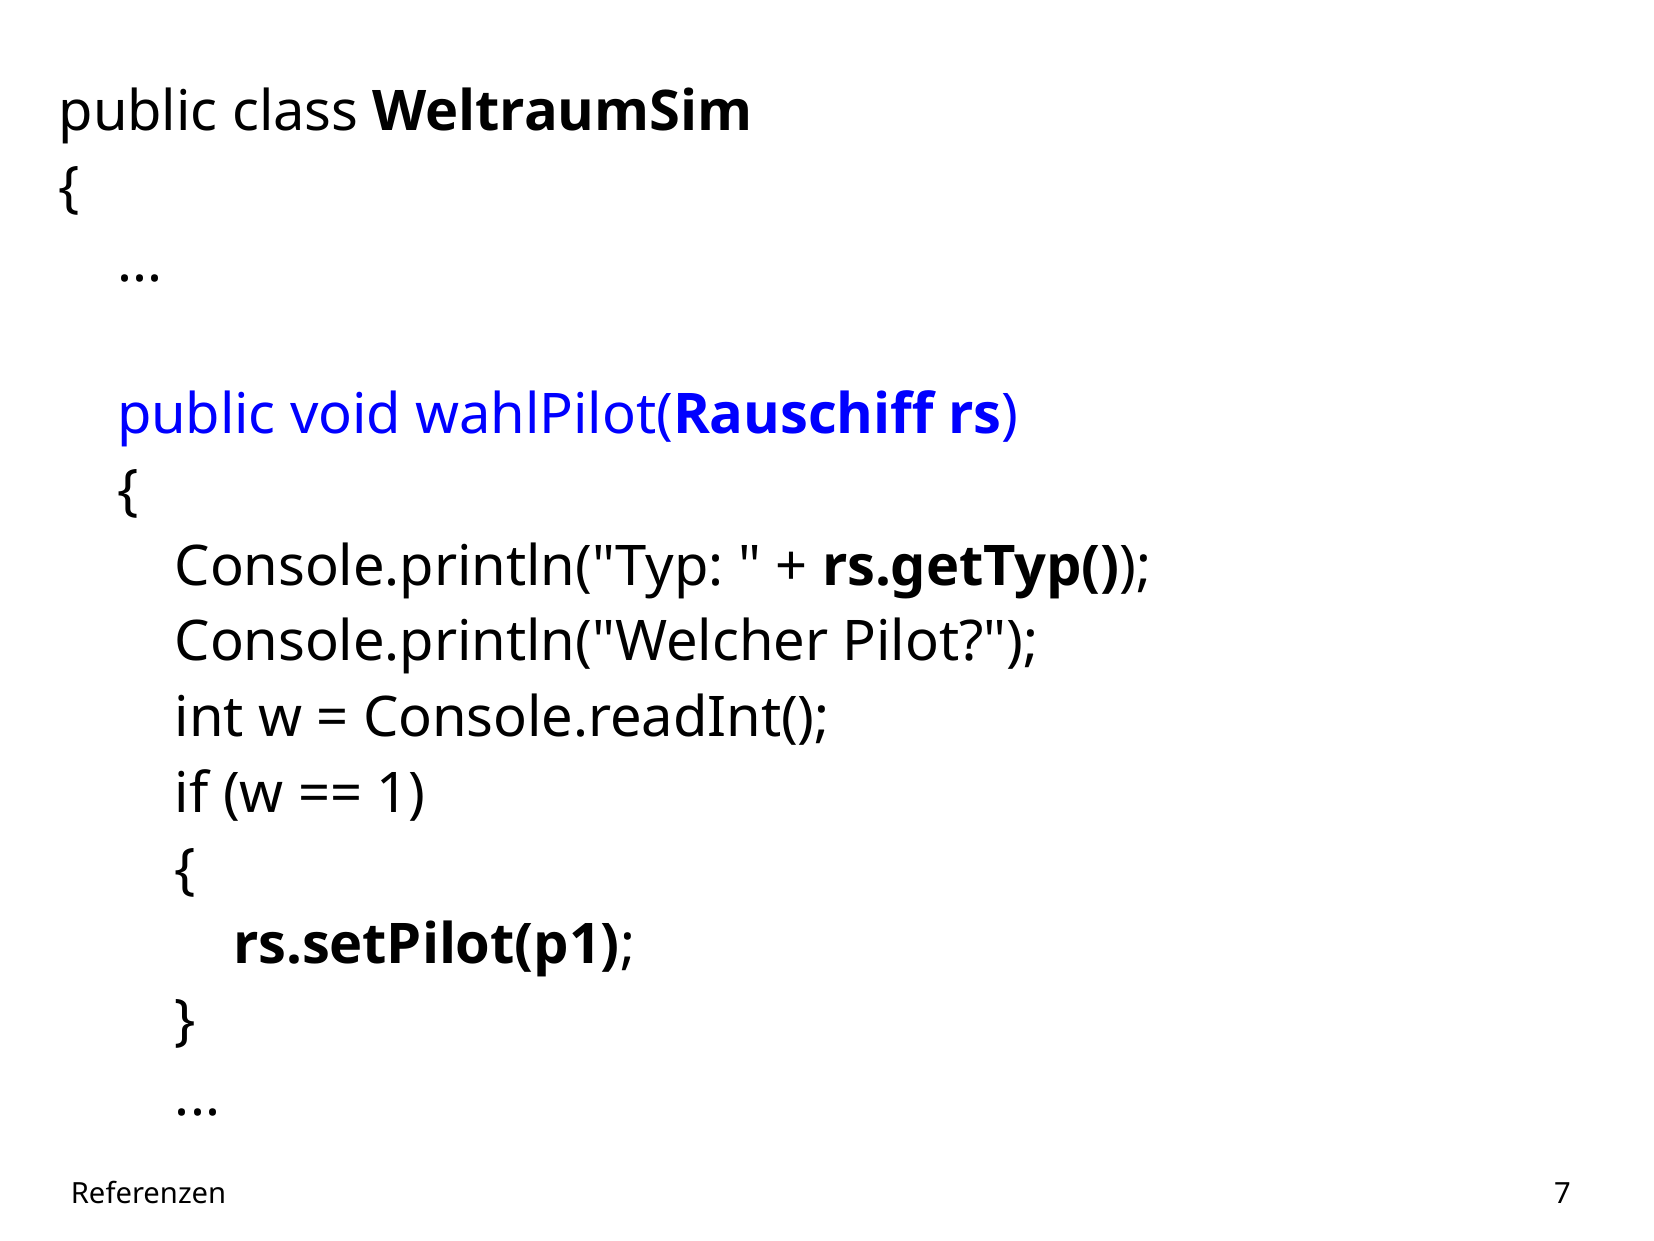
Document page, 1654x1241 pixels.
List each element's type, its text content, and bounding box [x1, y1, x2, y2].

list public class WeltraumSim { ... public void wahlPilot(Rauschiff rs) { Console.println("Typ: " + rs.getTyp()); Console.println("Welcher Pilot?"); int w = Console.readInt(); if (w == 1) { rs.setPilot(p1); } ... [59, 70, 1630, 1146]
